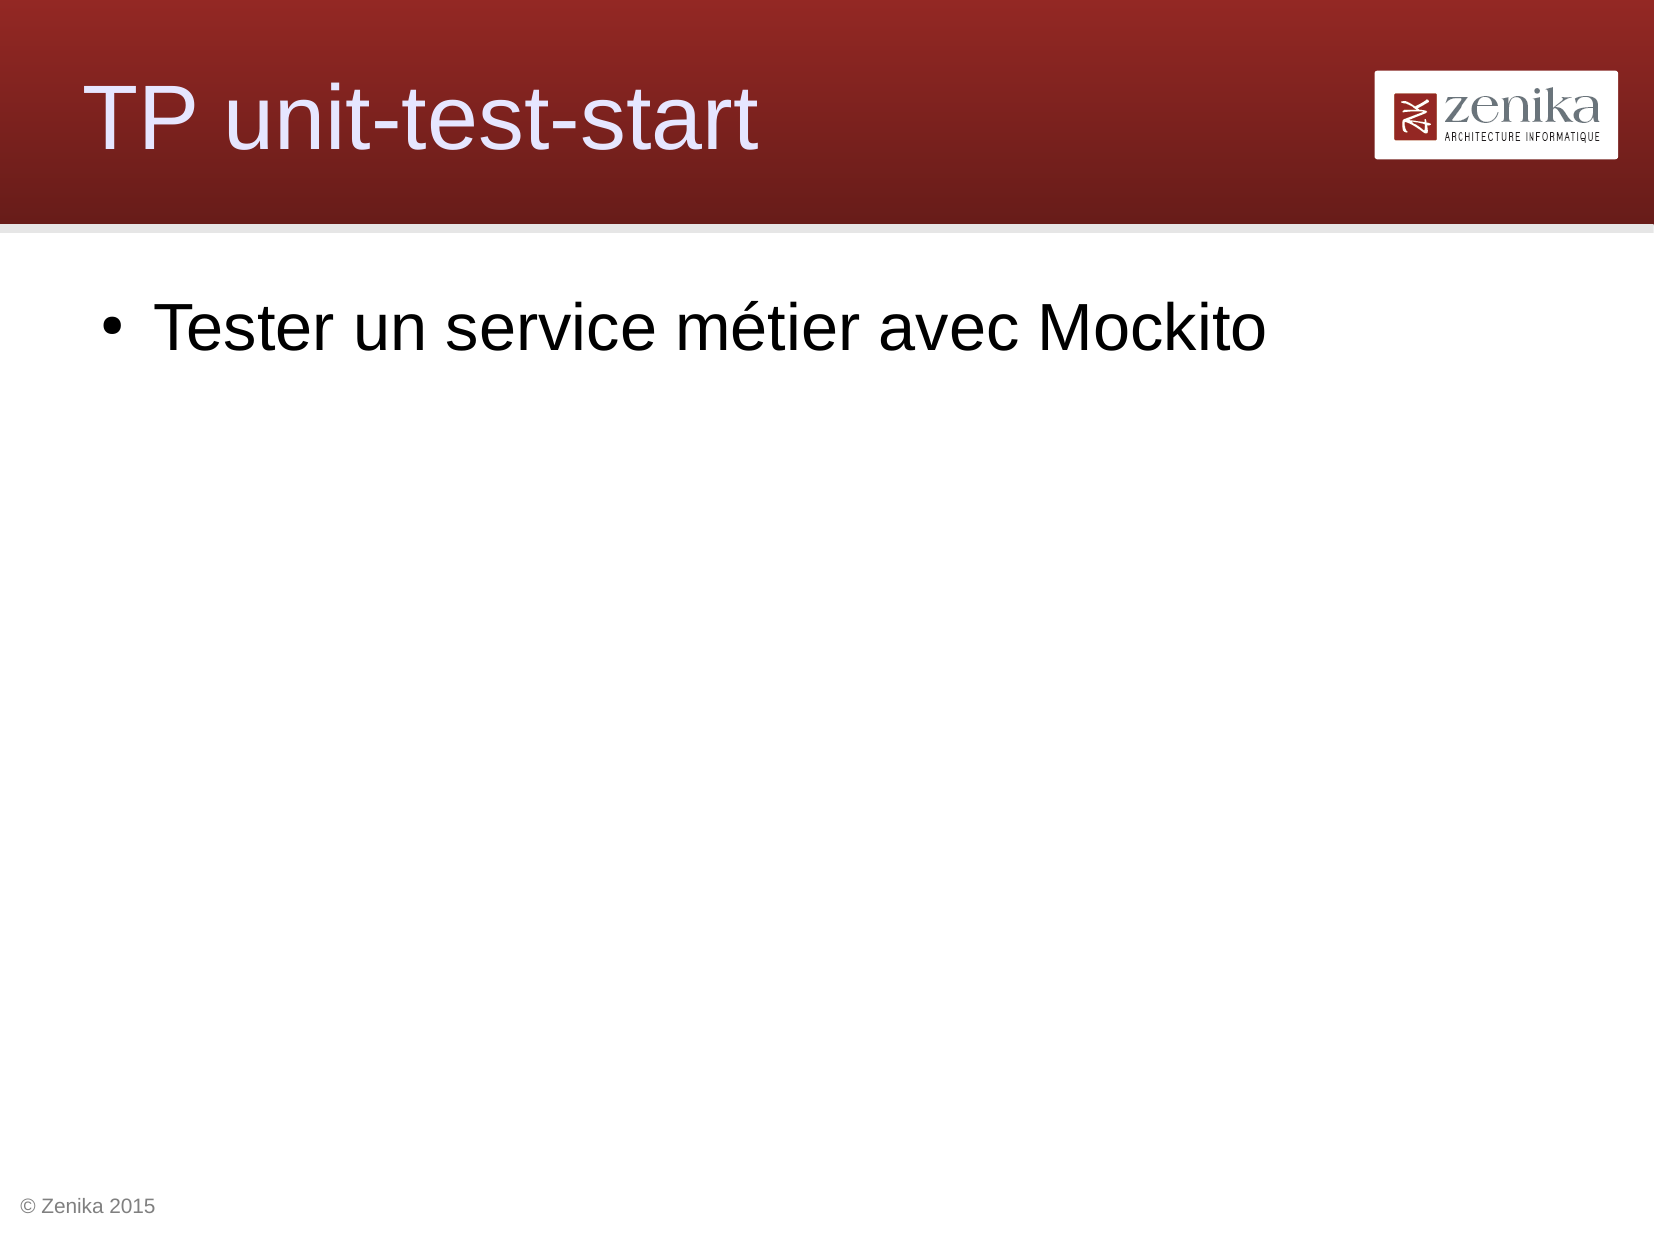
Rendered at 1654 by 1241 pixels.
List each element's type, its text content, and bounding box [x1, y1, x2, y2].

title TP unit-test-start [82, 13, 1571, 222]
picture [1571, 82, 1600, 149]
list Tester un service métier avec Mockito [82, 290, 1538, 1010]
